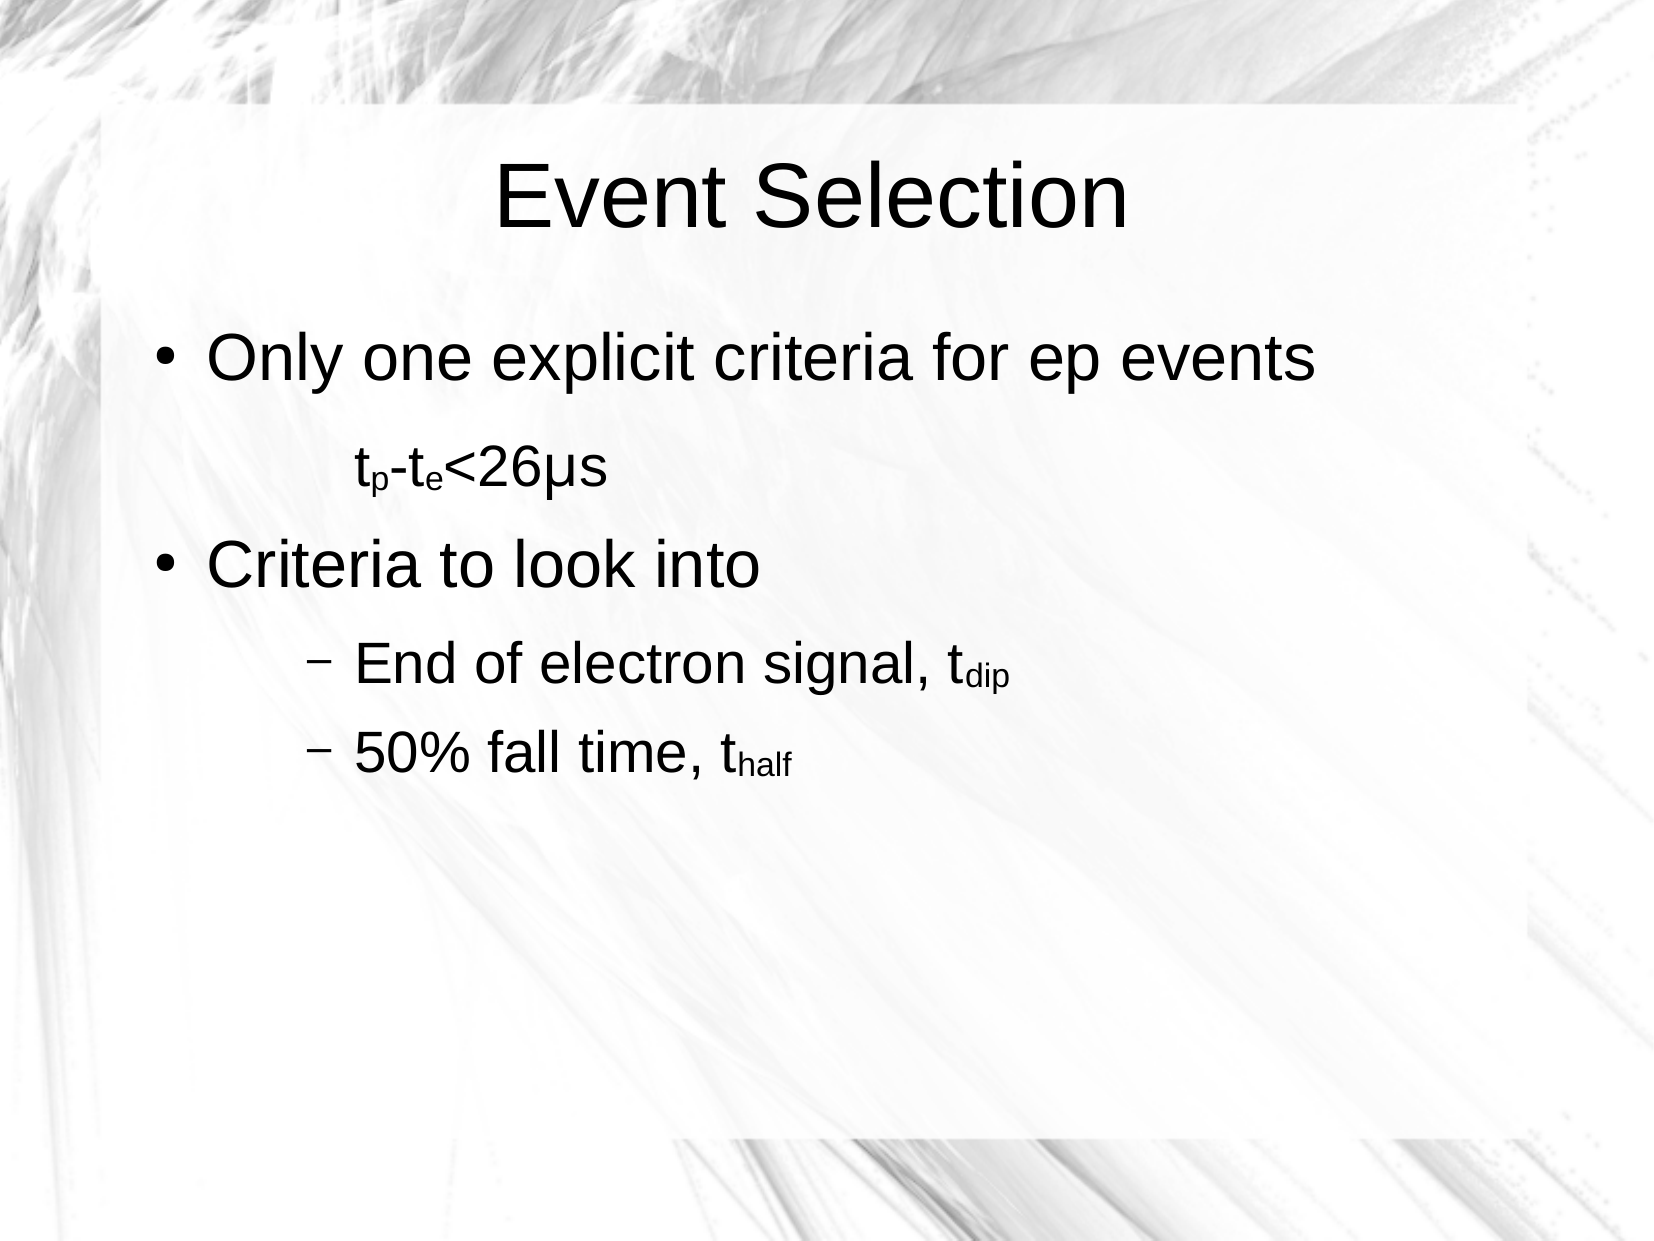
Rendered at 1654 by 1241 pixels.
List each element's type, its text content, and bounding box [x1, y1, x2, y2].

title Event Selection [118, 112, 1506, 281]
list Only one explicit criteria for ep events tp-te<26μs Criteria to look into End of electron signal, tdip 50% fall time, thalf [118, 319, 1571, 945]
picture [0, 0, 1654, 1241]
